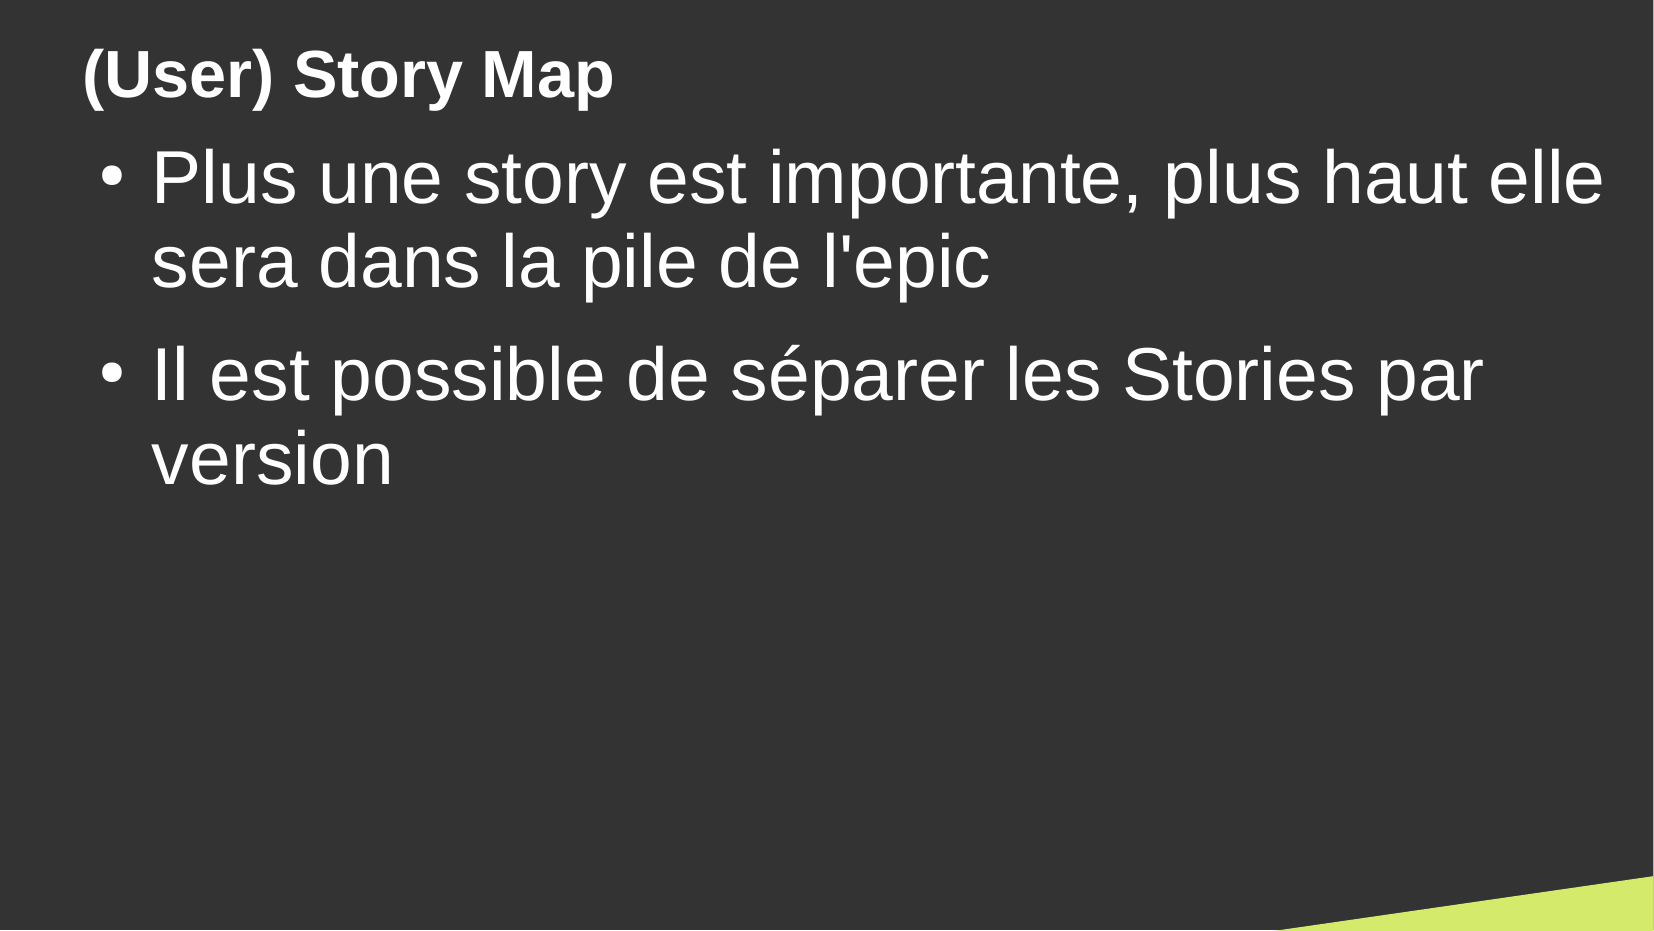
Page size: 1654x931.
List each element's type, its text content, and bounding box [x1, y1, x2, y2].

text_box [1273, 876, 1654, 931]
list Plus une story est importante, plus haut elle sera dans la pile de l'epic Il est possible de séparer les Stories par version [80, 135, 1620, 777]
title (User) Story Map [82, 37, 1571, 122]
